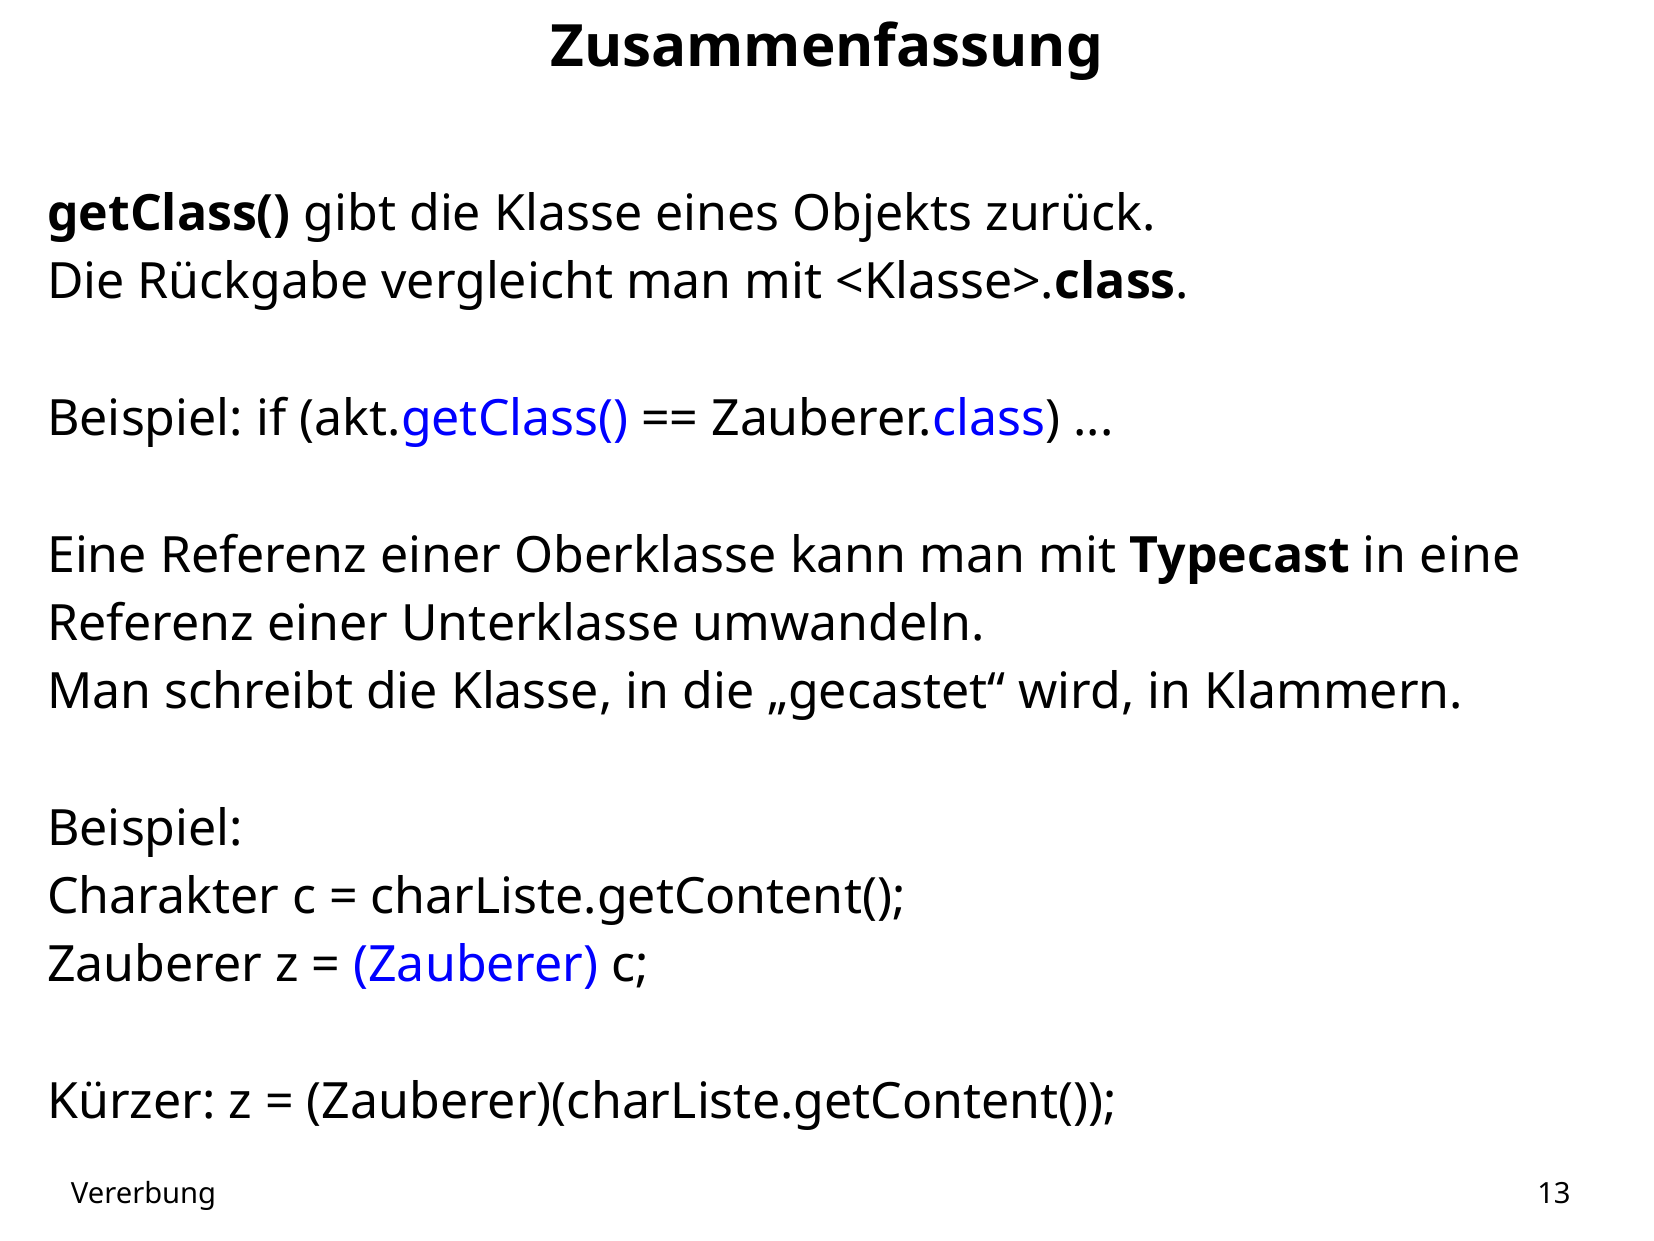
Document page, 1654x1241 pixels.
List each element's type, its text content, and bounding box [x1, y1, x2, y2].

title Zusammenfassung [0, 5, 1654, 83]
list getClass() gibt die Klasse eines Objekts zurück. Die Rückgabe vergleicht man mit <Klasse>.class. Beispiel: if (akt.getClass() == Zauberer.class) ... Eine Referenz einer Oberklasse kann man mit Typecast in eine Referenz einer Unterklasse umwandeln. Man schreibt die Klasse, in die „gecastet“ wird, in Klammern. Beispiel: Charakter c = charListe.getContent(); Zauberer z = (Zauberer) c; Kürzer: z = (Zauberer)(charListe.getContent()); [47, 177, 1619, 1158]
